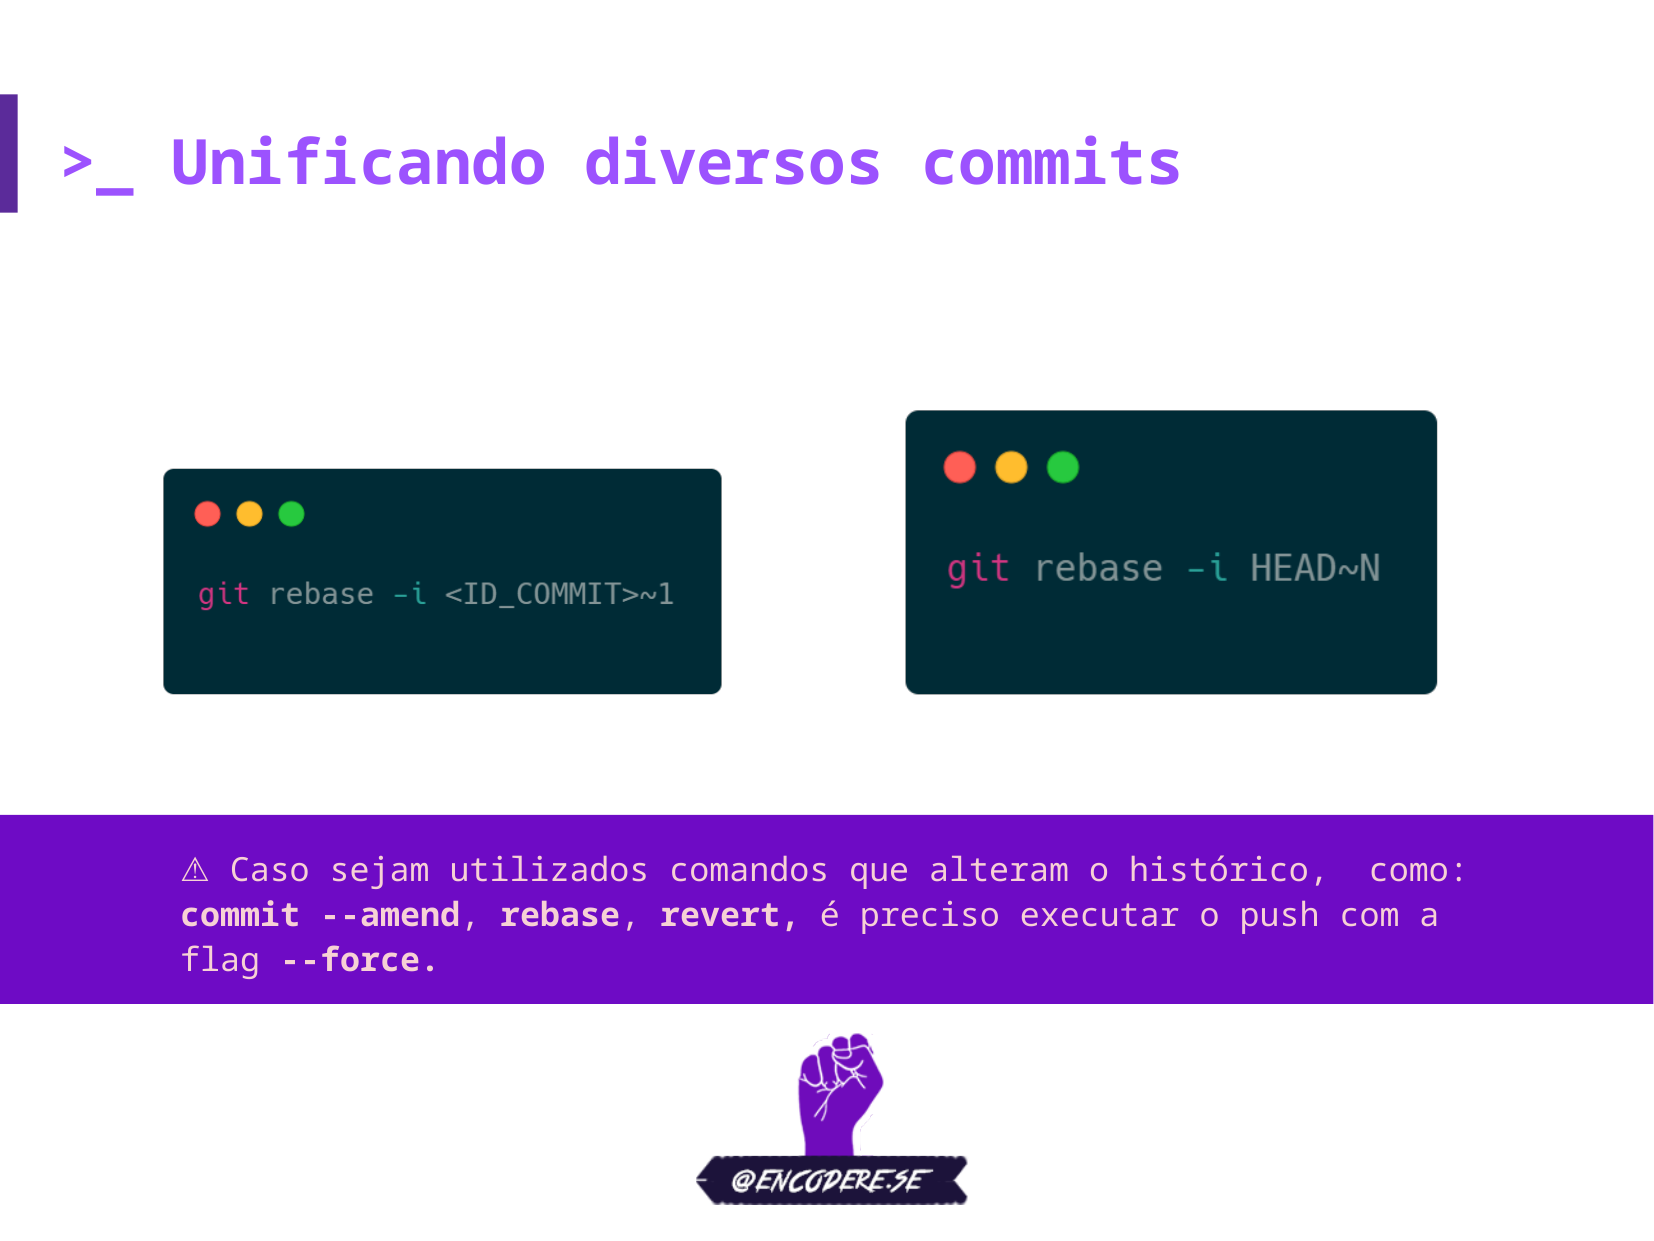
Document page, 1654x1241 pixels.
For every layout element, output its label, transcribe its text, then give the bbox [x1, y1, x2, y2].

text_box [0, 814, 1654, 1004]
picture [46, 266, 1583, 814]
text_box ⚠️ Caso sejam utilizados comandos que alteram o histórico, como: commit --amend, rebase, revert, é preciso executar o push com a flag --force. [165, 838, 1501, 977]
picture [696, 1027, 969, 1205]
text_box [0, 94, 18, 213]
title >_ Unificando diversos commits [59, 118, 1489, 273]
